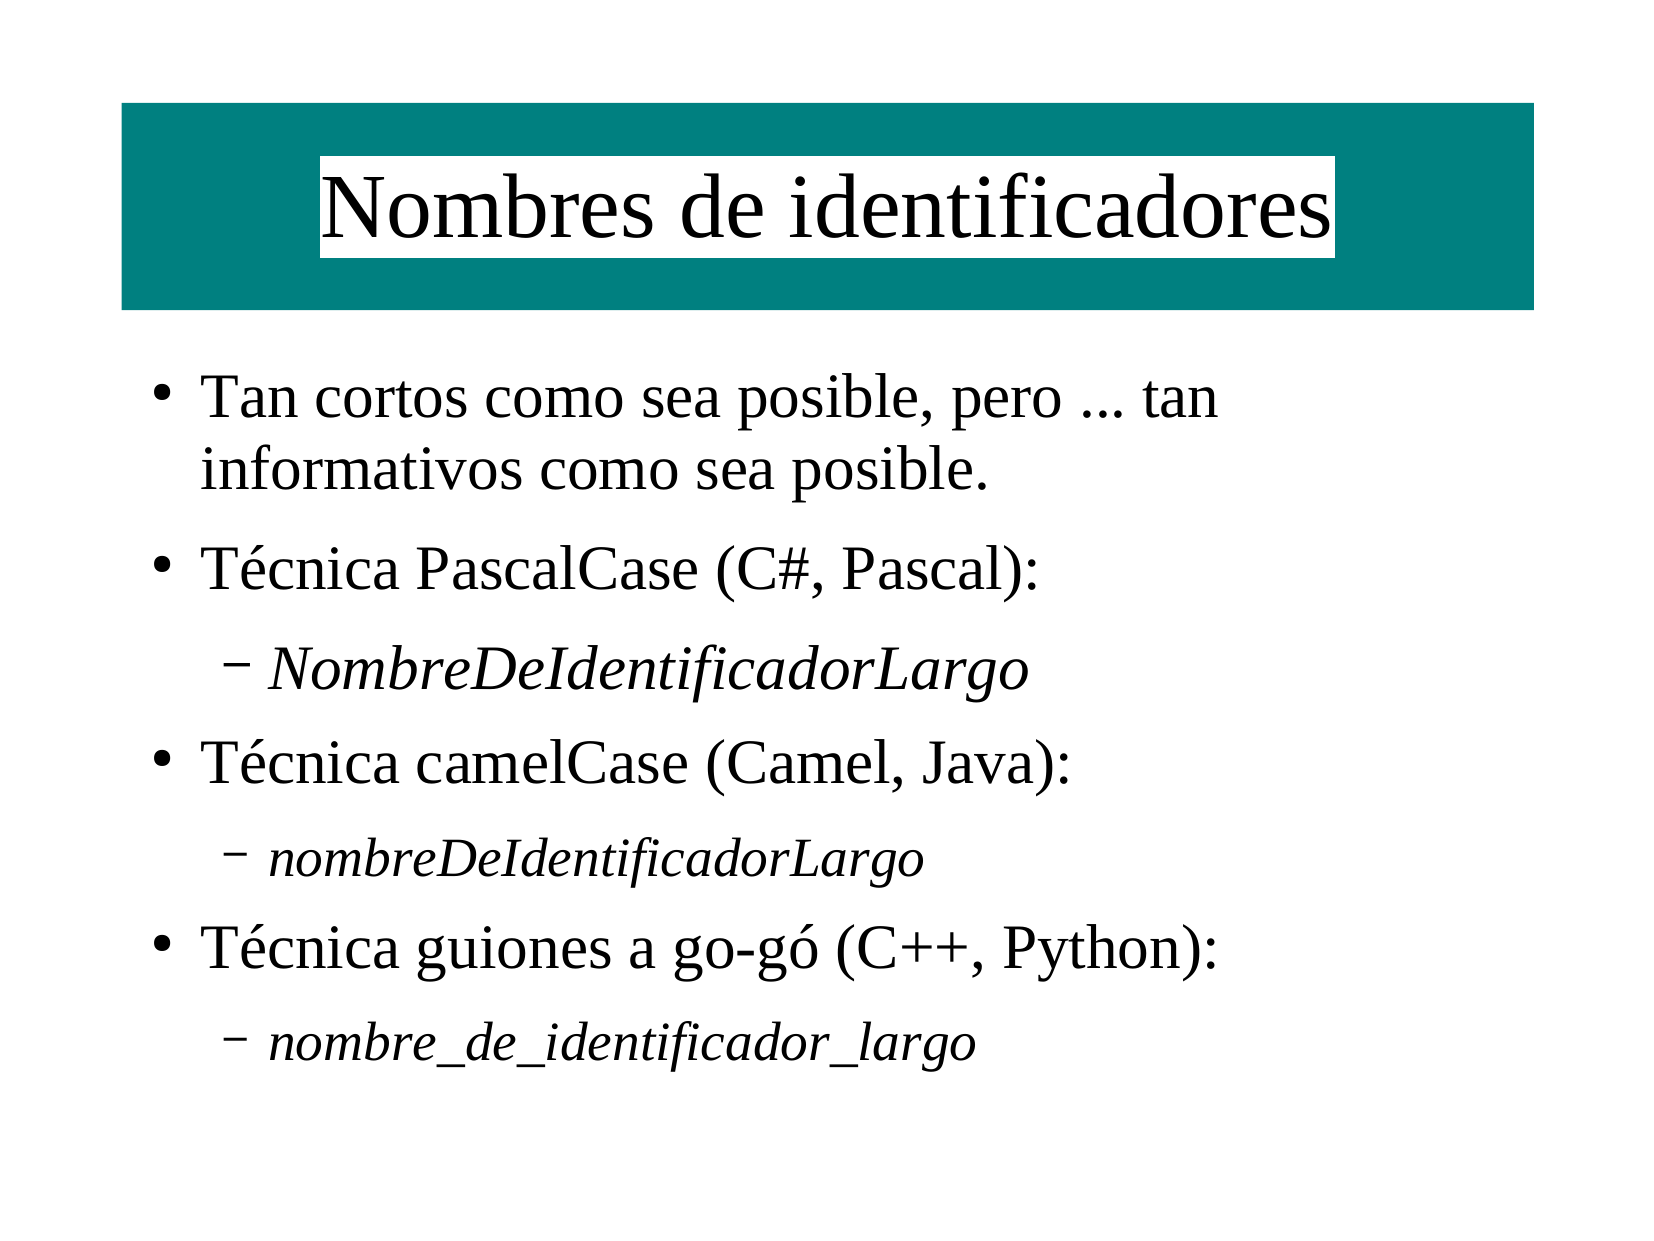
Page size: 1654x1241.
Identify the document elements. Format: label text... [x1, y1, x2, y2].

list Tan cortos como sea posible, pero ... tan informativos como sea posible. Técnica PascalCase (C#, Pascal): NombreDeIdentificadorLargo Técnica camelCase (Camel, Java): nombreDeIdentificadorLargo Técnica guiones a go-gó (C++, Python): nombre_de_identificador_largo [135, 360, 1531, 1081]
title Nombres de identificadores [121, 102, 1534, 311]
